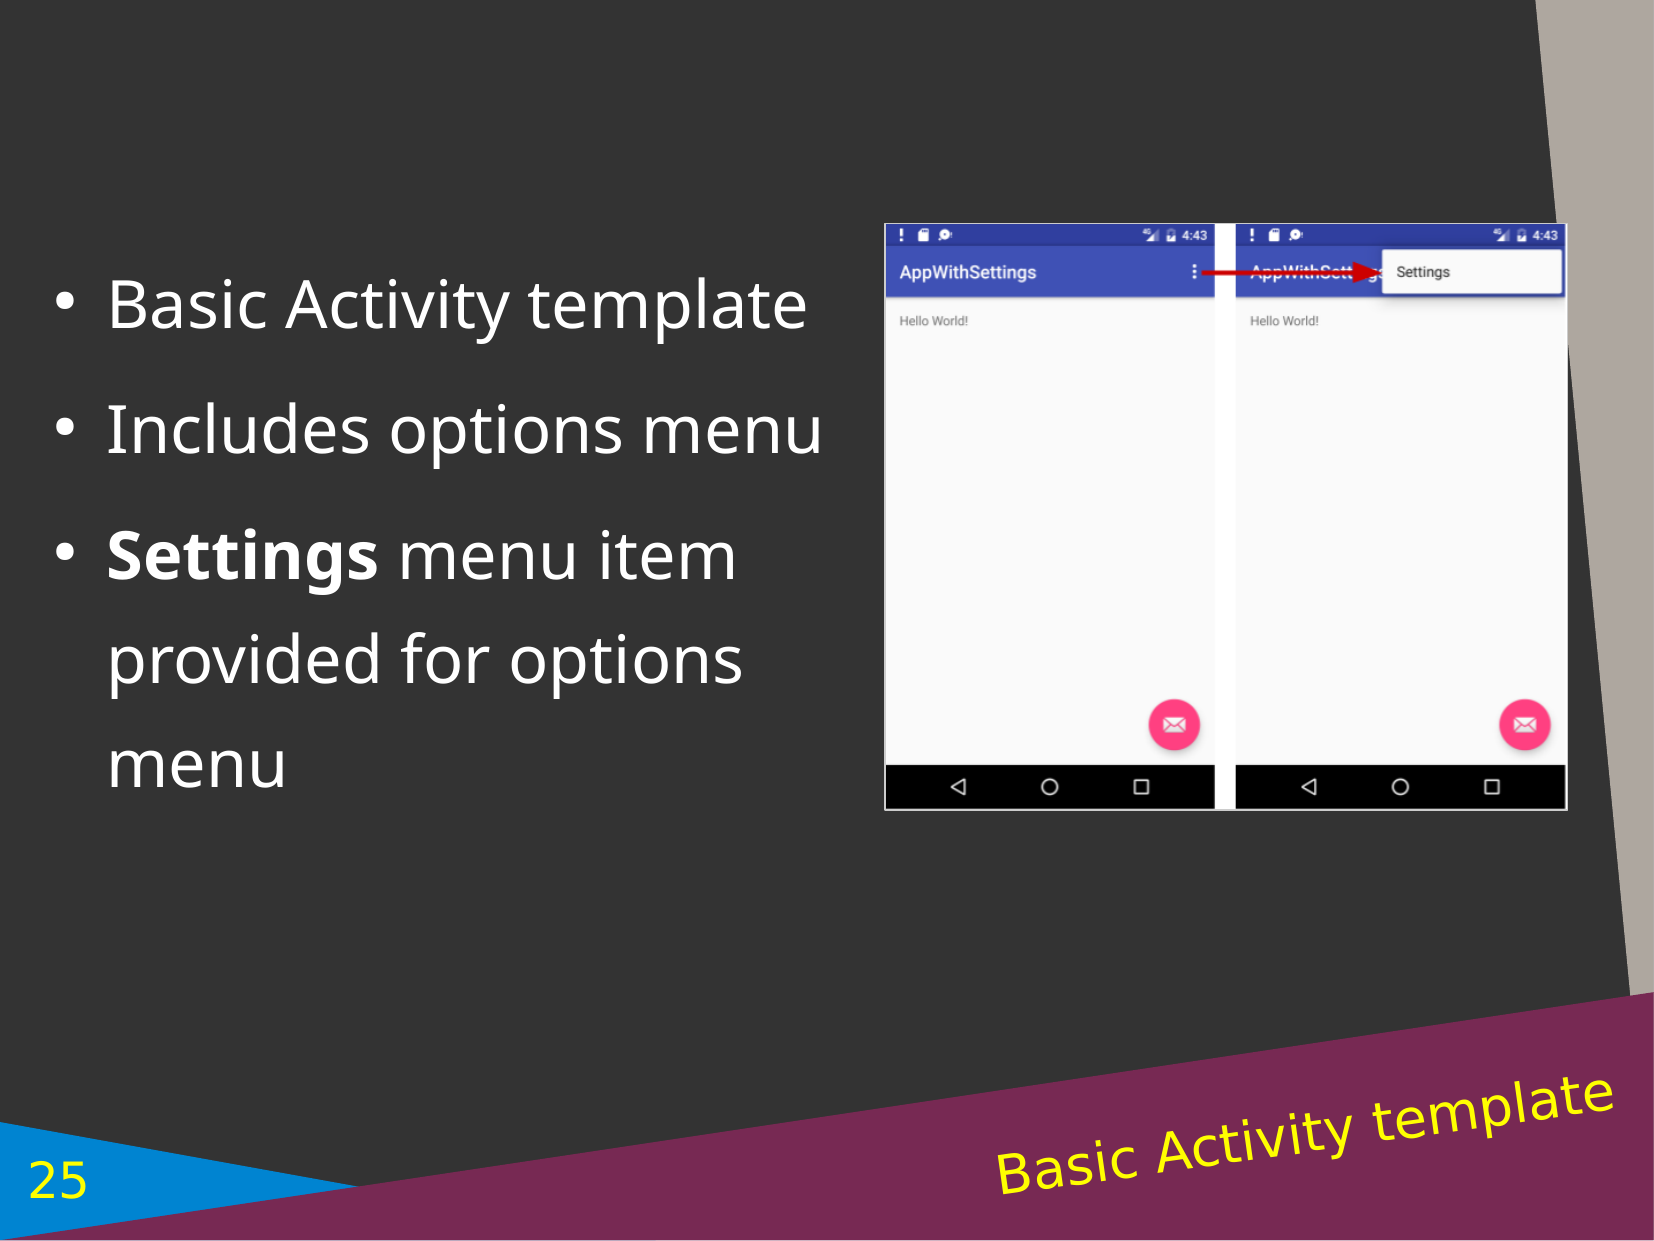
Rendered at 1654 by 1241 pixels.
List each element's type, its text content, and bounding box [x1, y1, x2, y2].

list Basic Activity template Includes options menu Settings menu item provided for options menu [35, 59, 886, 993]
picture [885, 224, 1567, 810]
title Basic Activity template [956, 995, 1654, 1241]
